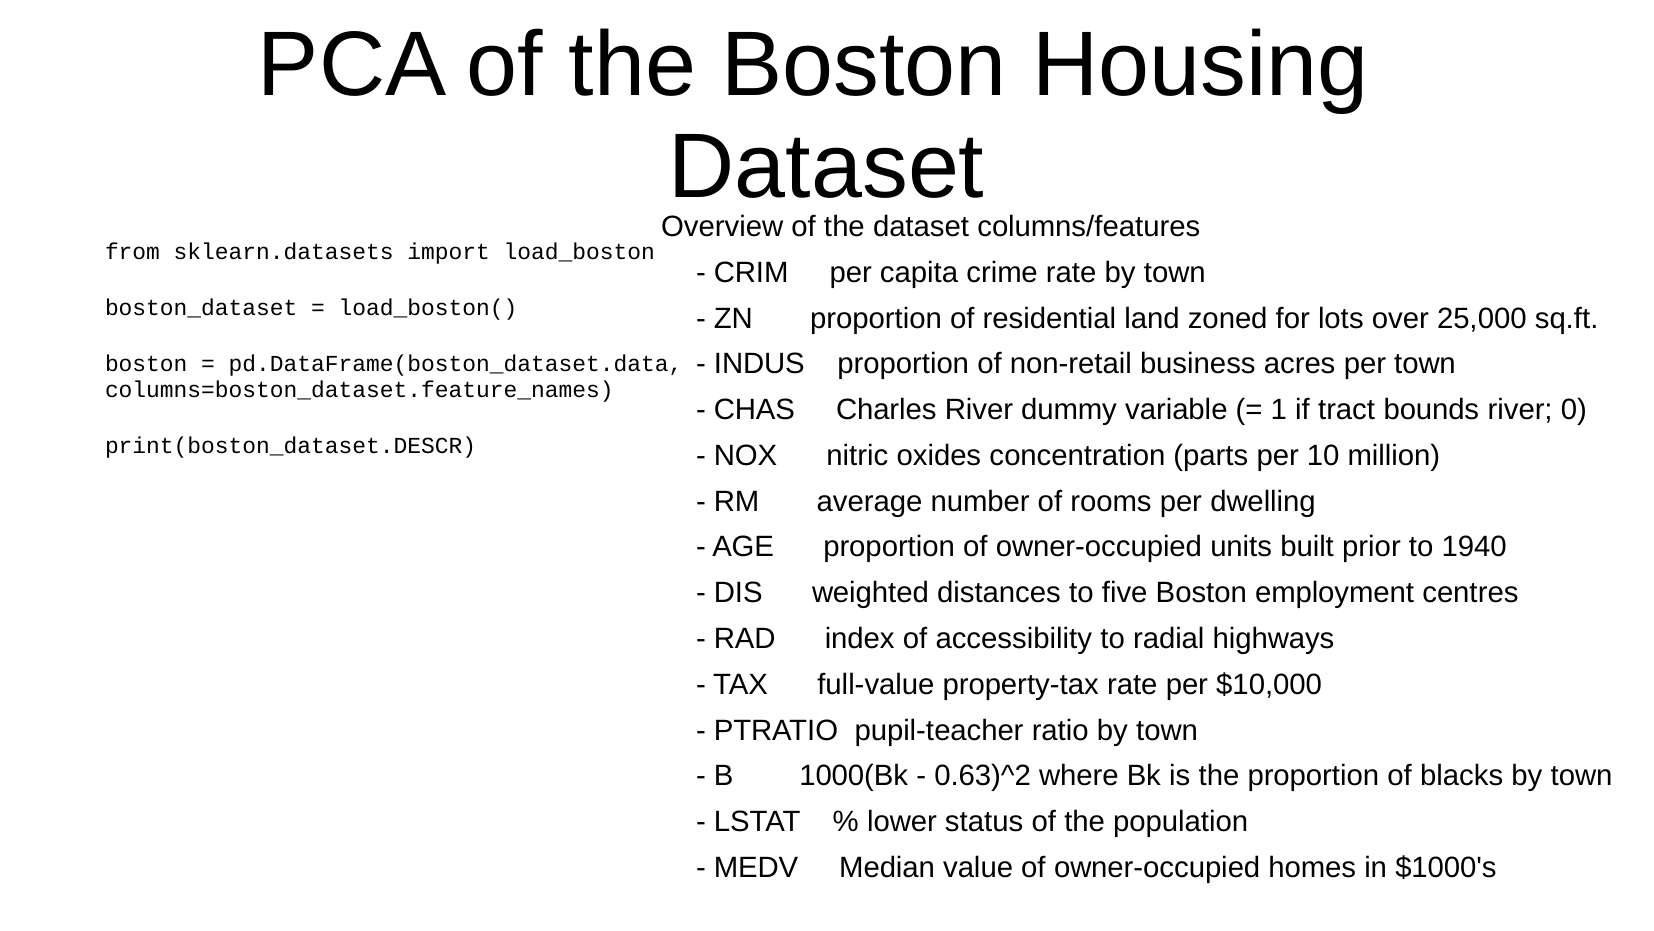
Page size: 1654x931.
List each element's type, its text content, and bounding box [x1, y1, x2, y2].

list from sklearn.datasets import load_boston boston_dataset = load_boston() boston = pd.DataFrame(boston_dataset.data, columns=boston_dataset.feature_names) print(boston_dataset.DESCR) [105, 240, 691, 751]
list Overview of the dataset columns/features - CRIM per capita crime rate by town - ZN proportion of residential land zoned for lots over 25,000 sq.ft. - INDUS proportion of non-retail business acres per town - CHAS Charles River dummy variable (= 1 if tract bounds river; 0) - NOX nitric oxides concentration (parts per 10 million) - RM average number of rooms per dwelling - AGE proportion of owner-occupied units built prior to 1940 - DIS weighted distances to five Boston employment centres - RAD index of accessibility to radial highways - TAX full-value property-tax rate per $10,000 - PTRATIO pupil-teacher ratio by town - B 1000(Bk - 0.63)^2 where Bk is the proportion of blacks by town - LSTAT % lower status of the population - MEDV Median value of owner-occupied homes in $1000's [630, 210, 1621, 931]
title PCA of the Boston Housing Dataset [82, 12, 1571, 218]
